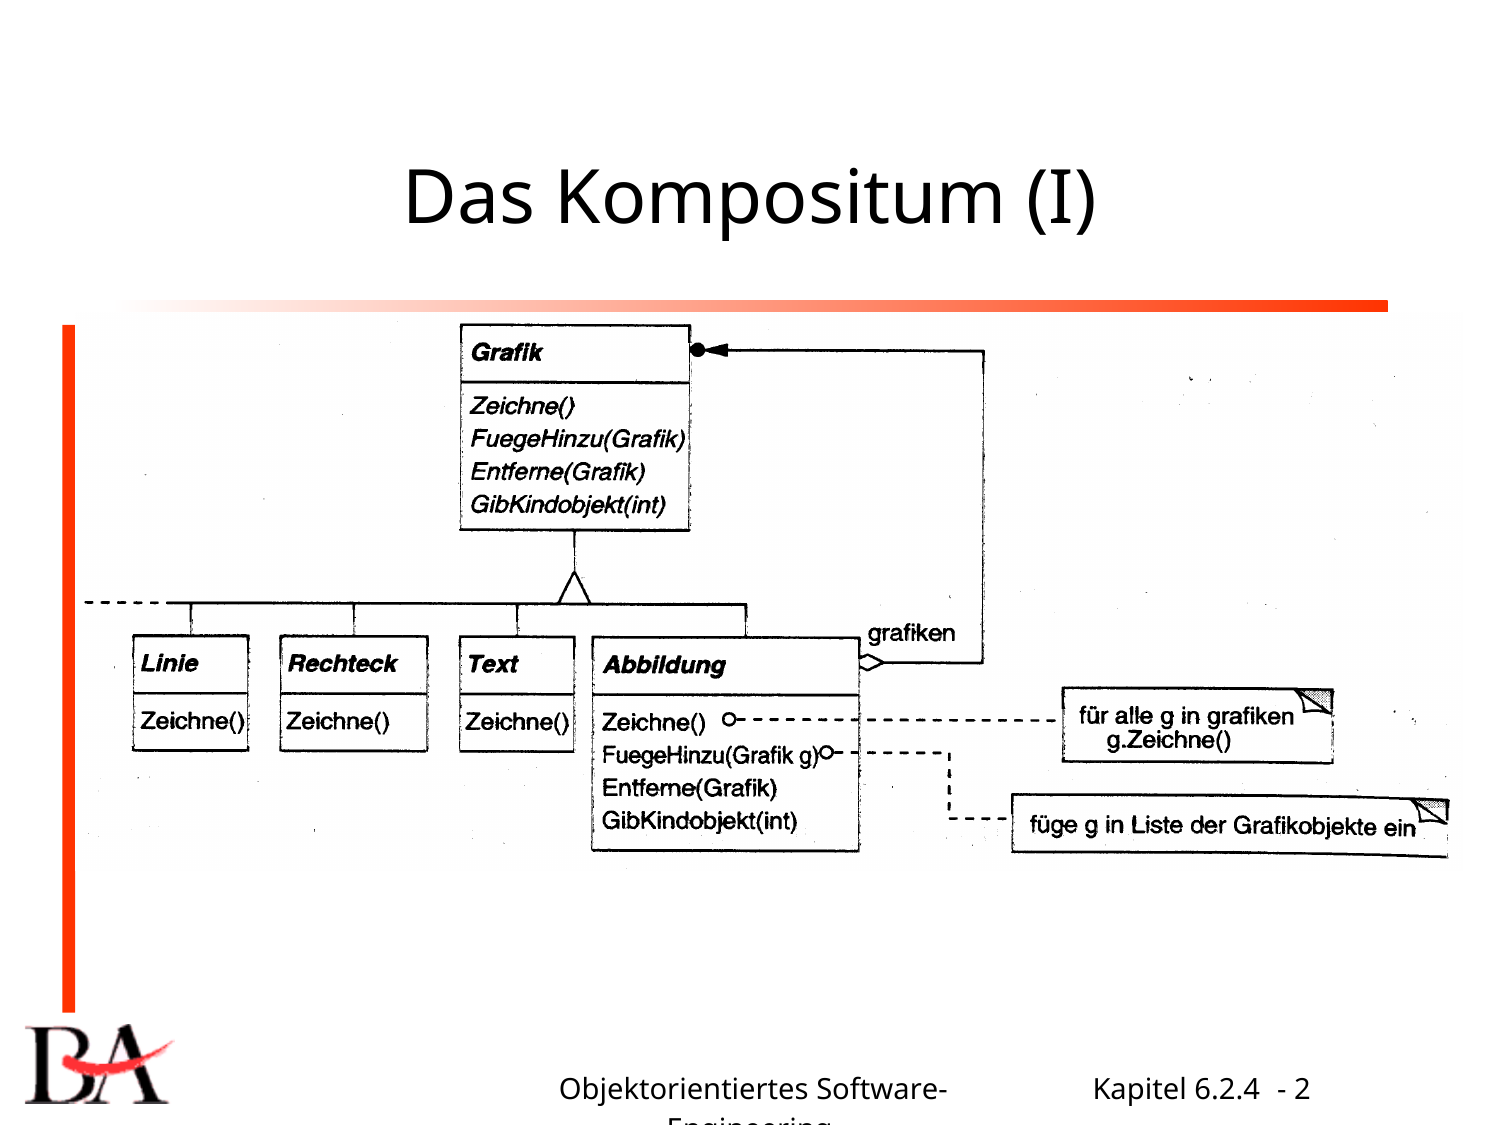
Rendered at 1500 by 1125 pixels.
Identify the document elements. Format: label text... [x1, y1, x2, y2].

chart [75, 312, 1463, 871]
title Das Kompositum (I) [112, 99, 1388, 288]
picture [24, 1024, 175, 1104]
